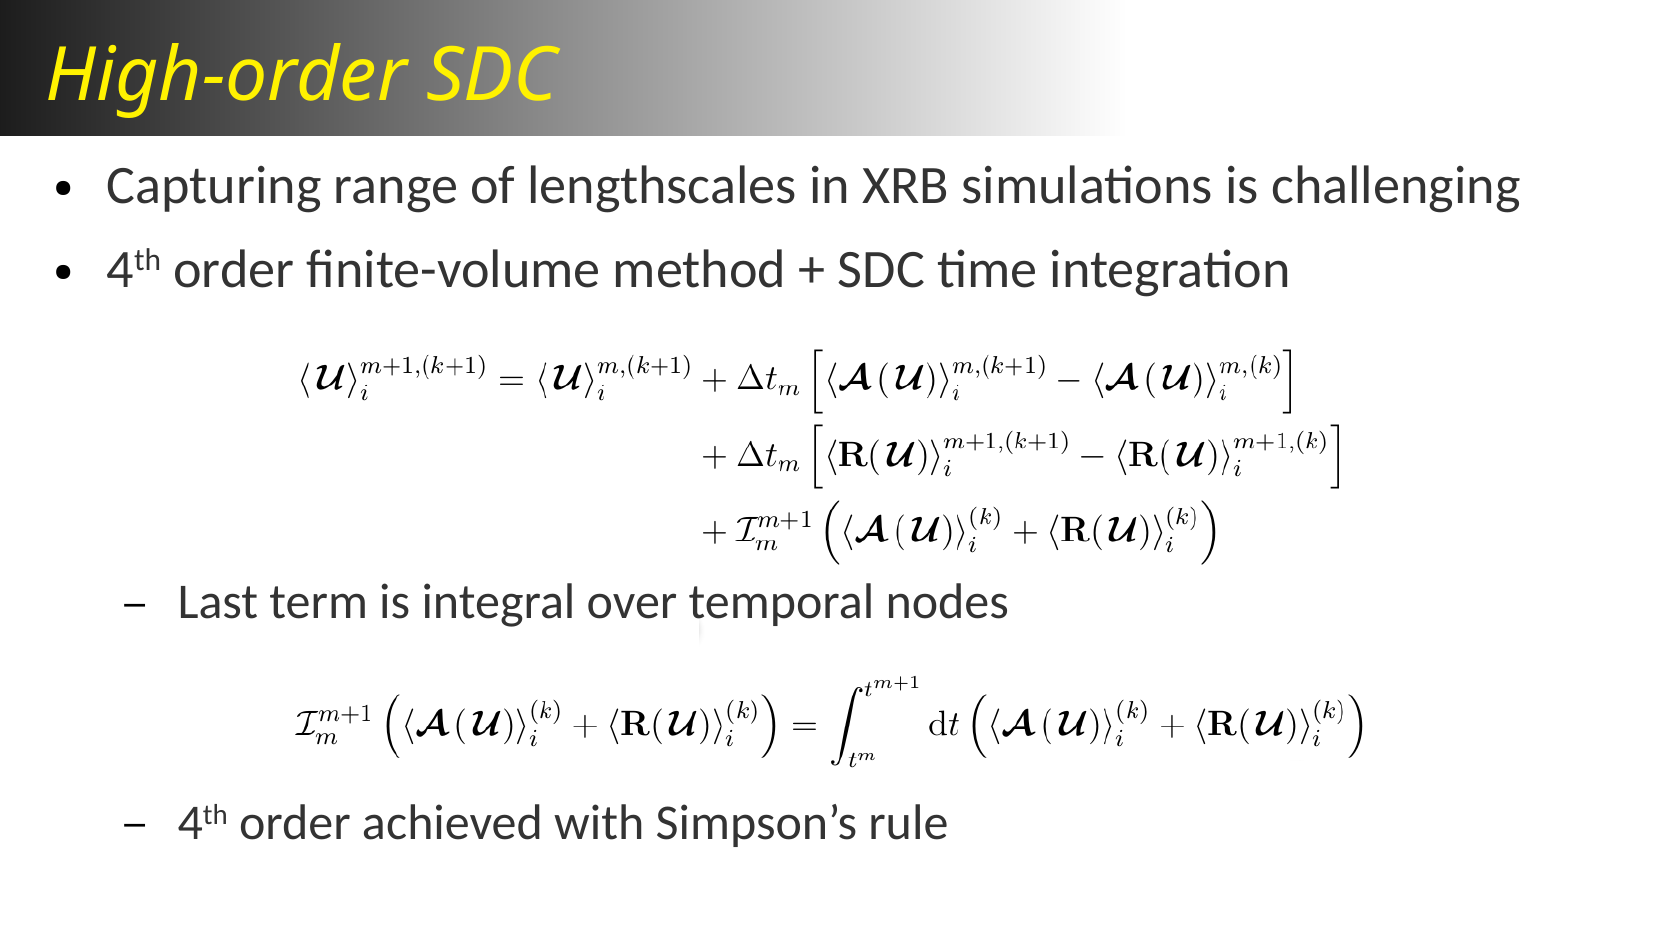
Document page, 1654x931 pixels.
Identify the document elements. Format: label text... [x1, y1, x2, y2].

title High-order SDC [45, 13, 1021, 130]
list Capturing range of lengthscales in XRB simulations is challenging 4th order finite-volume method + SDC time integration Last term is integral over temporal nodes 4th order achieved with Simpson’s rule [29, 156, 1620, 901]
